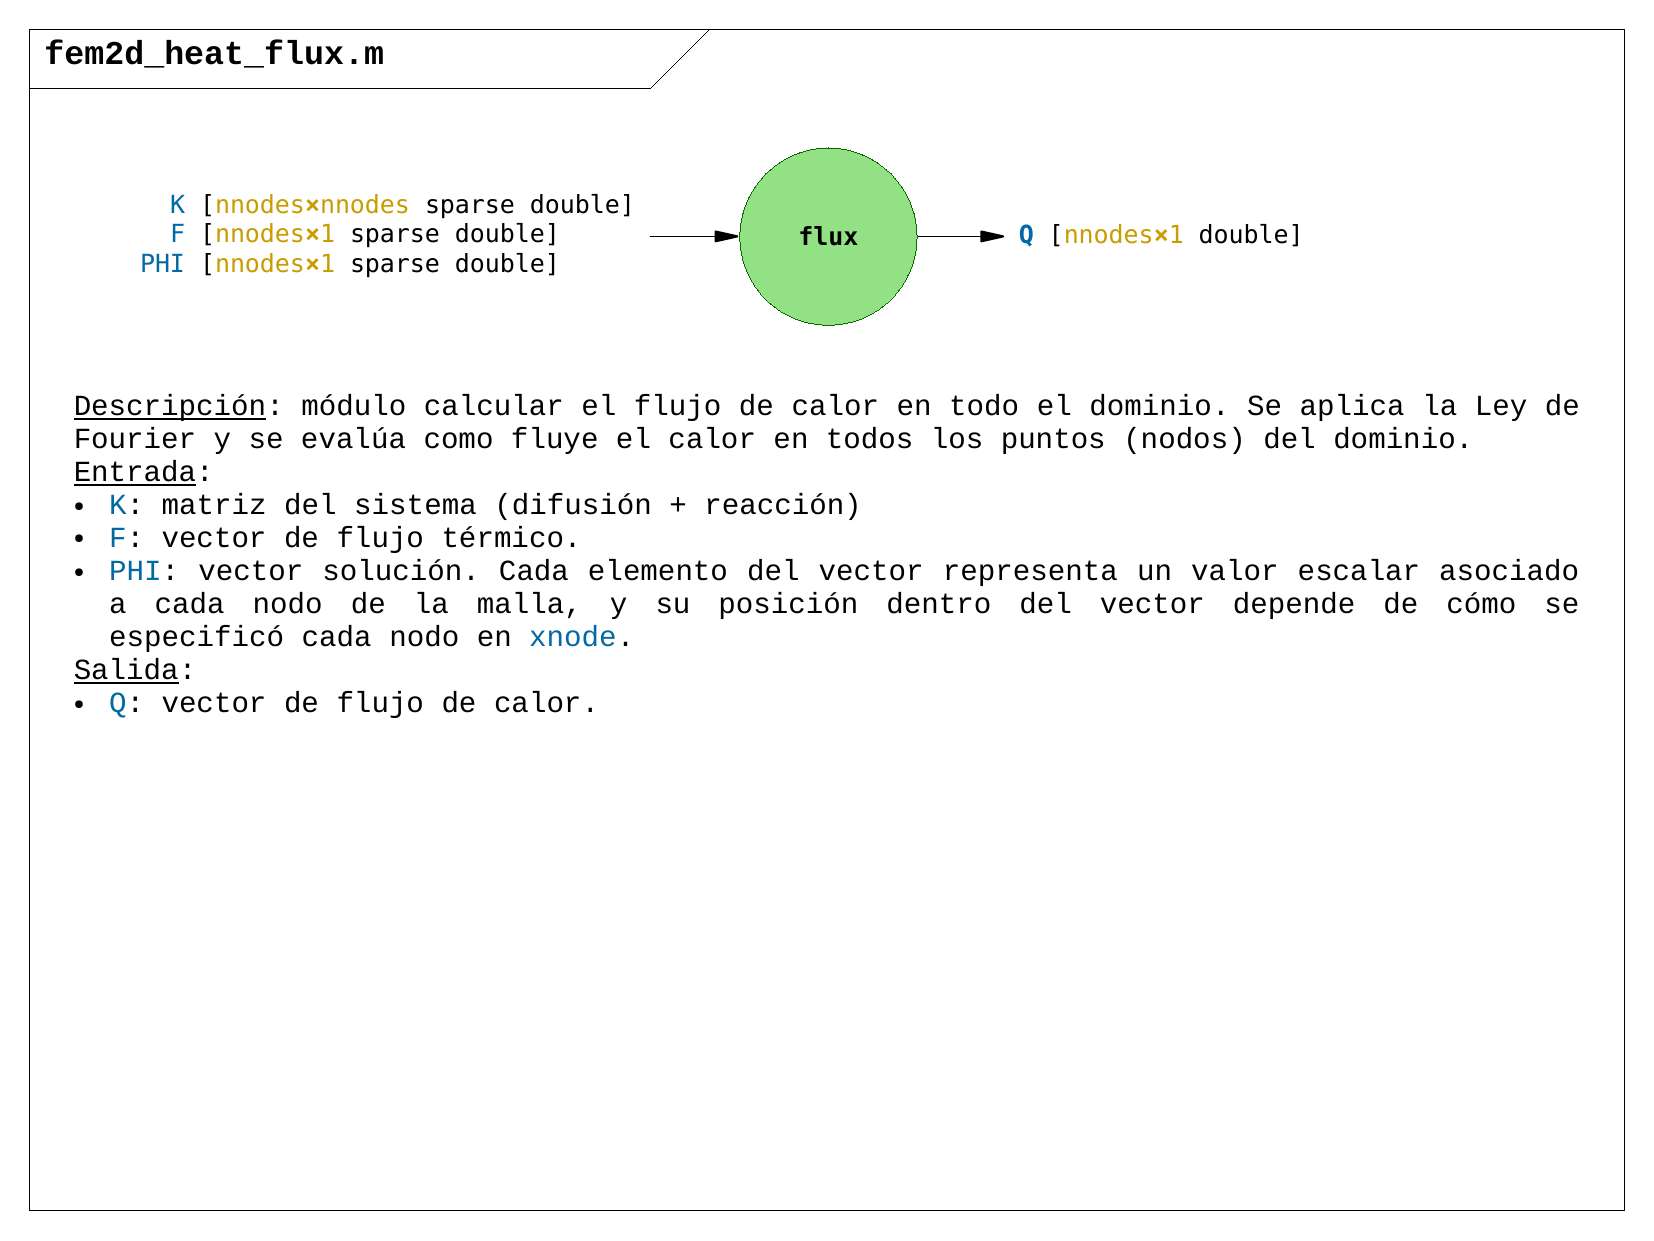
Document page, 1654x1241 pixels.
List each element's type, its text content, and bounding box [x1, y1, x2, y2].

text_box K [nnodes×nnodes sparse double] F [nnodes×1 sparse double] PHI [nnodes×1 sparse double] [59, 183, 650, 286]
text_box fem2d_heat_flux.m [29, 29, 709, 83]
text_box Descripción: módulo calcular el flujo de calor en todo el dominio. Se aplica la Ley de Fourier y se evalúa como fluye el calor en todos los puntos (nodos) del dominio. Entrada: K: matriz del sistema (difusión + reacción) F: vector de flujo térmico. PHI: vector solución. Cada elemento del vector representa un valor escalar asociado a cada nodo de la malla, y su posición dentro del vector depende de cómo se especificó cada nodo en xnode. Salida: Q: vector de flujo de calor. [59, 384, 1595, 730]
text_box flux [739, 147, 918, 326]
text_box Q [nnodes×1 double] [1003, 212, 1595, 257]
